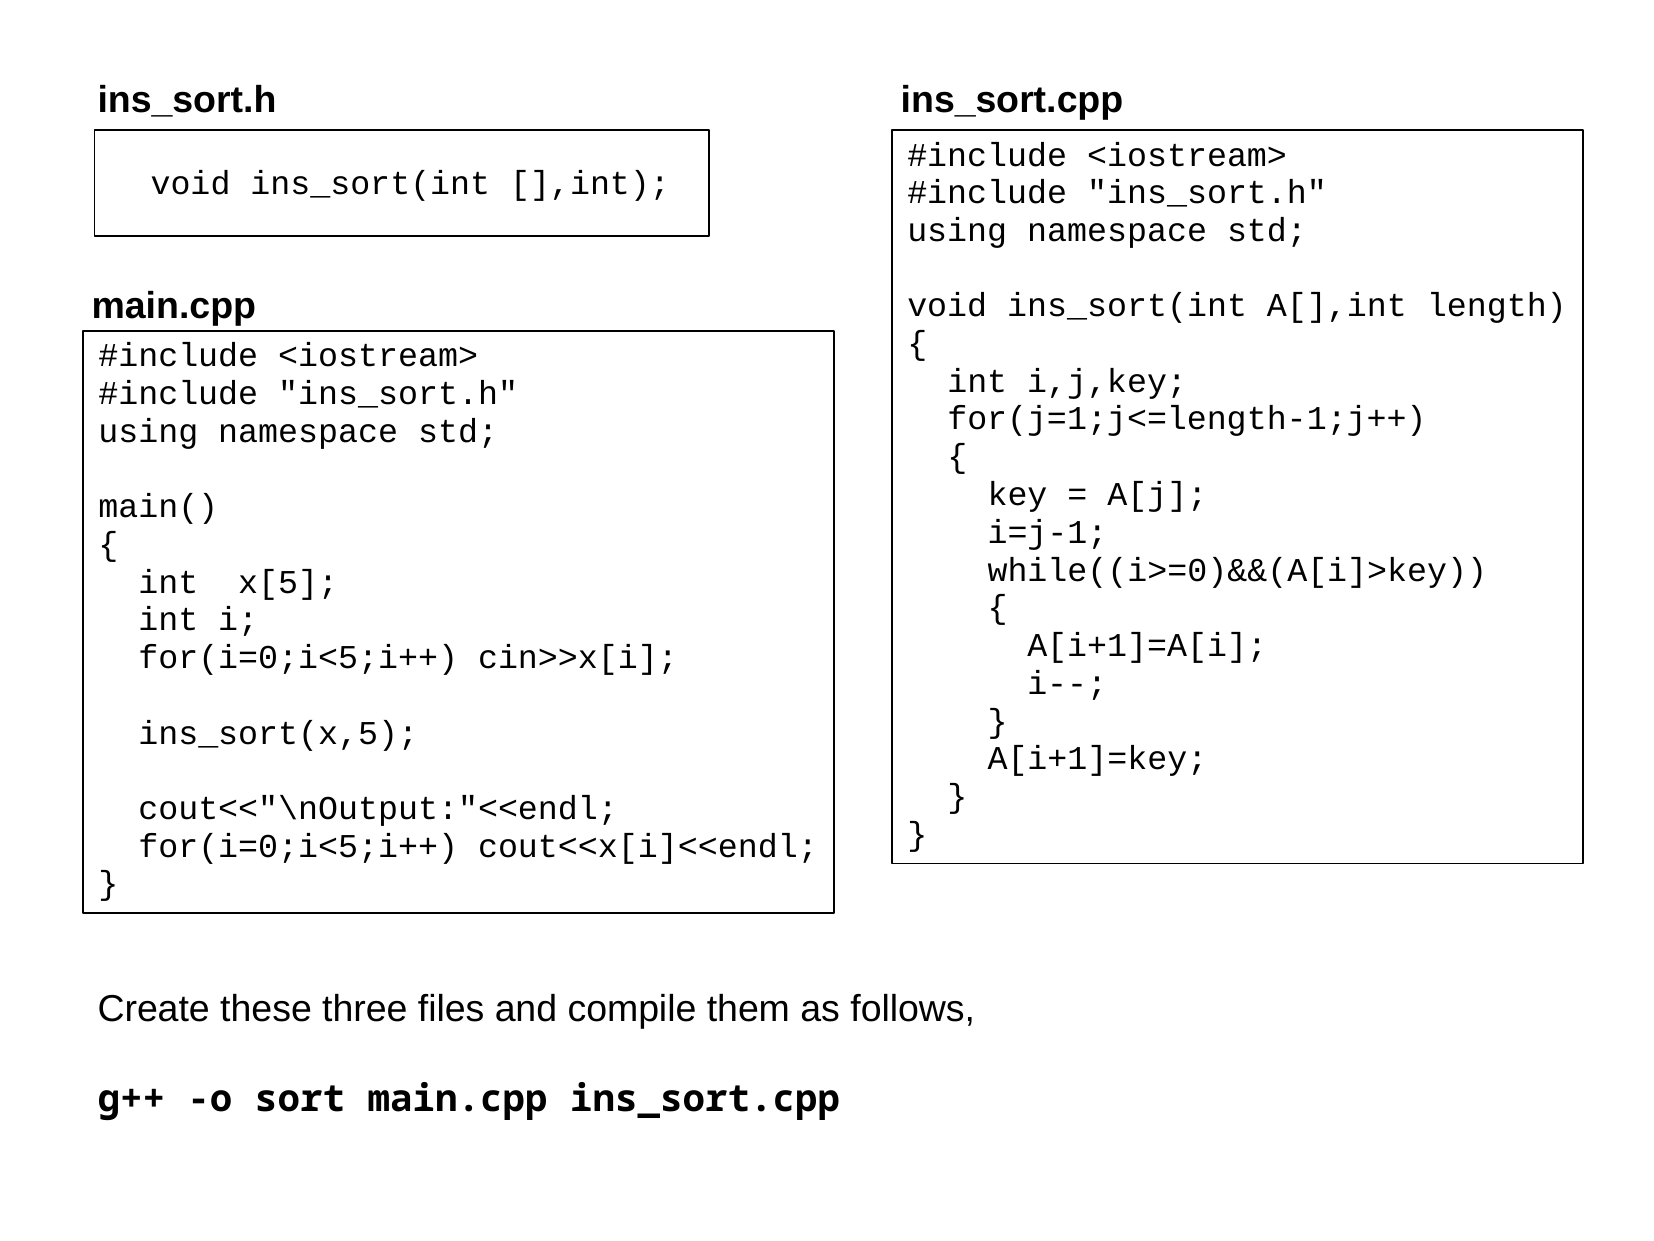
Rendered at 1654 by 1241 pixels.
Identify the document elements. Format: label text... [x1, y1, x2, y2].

text_box void ins_sort(int [],int); [135, 159, 686, 213]
text_box ins_sort.cpp [885, 70, 1139, 128]
text_box ins_sort.h [82, 70, 292, 128]
text_box main.cpp [76, 277, 272, 335]
text_box Create these three files and compile them as follows, g++ -o sort main.cpp ins_sort.cpp [82, 980, 991, 1124]
text_box #include <iostream> #include "ins_sort.h" using namespace std; void ins_sort(int A[],int length) { int i,j,key; for(j=1;j<=length-1;j++) { key = A[j]; i=j-1; while((i>=0)&&(A[i]>key)) { A[i+1]=A[i]; i--; } A[i+1]=key; } } [891, 129, 1584, 864]
text_box #include <iostream> #include "ins_sort.h" using namespace std; main() { int x[5]; int i; for(i=0;i<5;i++) cin>>x[i]; ins_sort(x,5); cout<<"\nOutput:"<<endl; for(i=0;i<5;i++) cout<<x[i]<<endl; } [82, 330, 835, 914]
